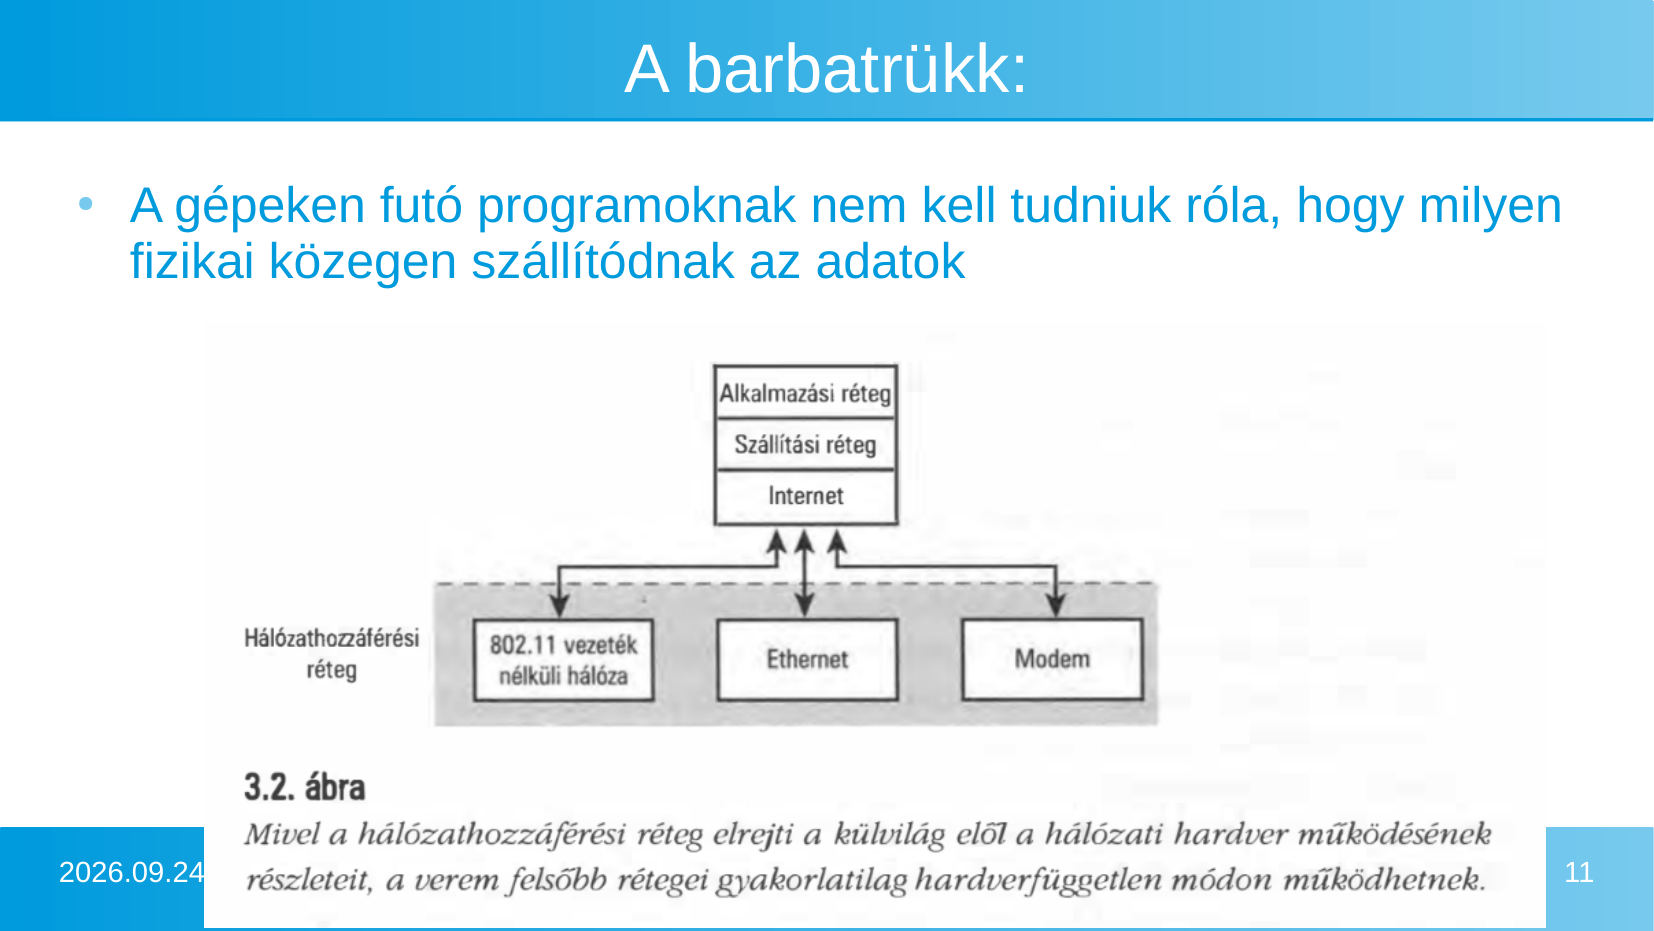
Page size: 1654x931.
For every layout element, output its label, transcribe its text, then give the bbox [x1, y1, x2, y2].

picture [203, 322, 1546, 928]
title A barbatrükk: [59, 29, 1595, 108]
list A gépeken futó programoknak nem kell tudniuk róla, hogy milyen fizikai közegen szállítódnak az adatok [59, 177, 1595, 355]
